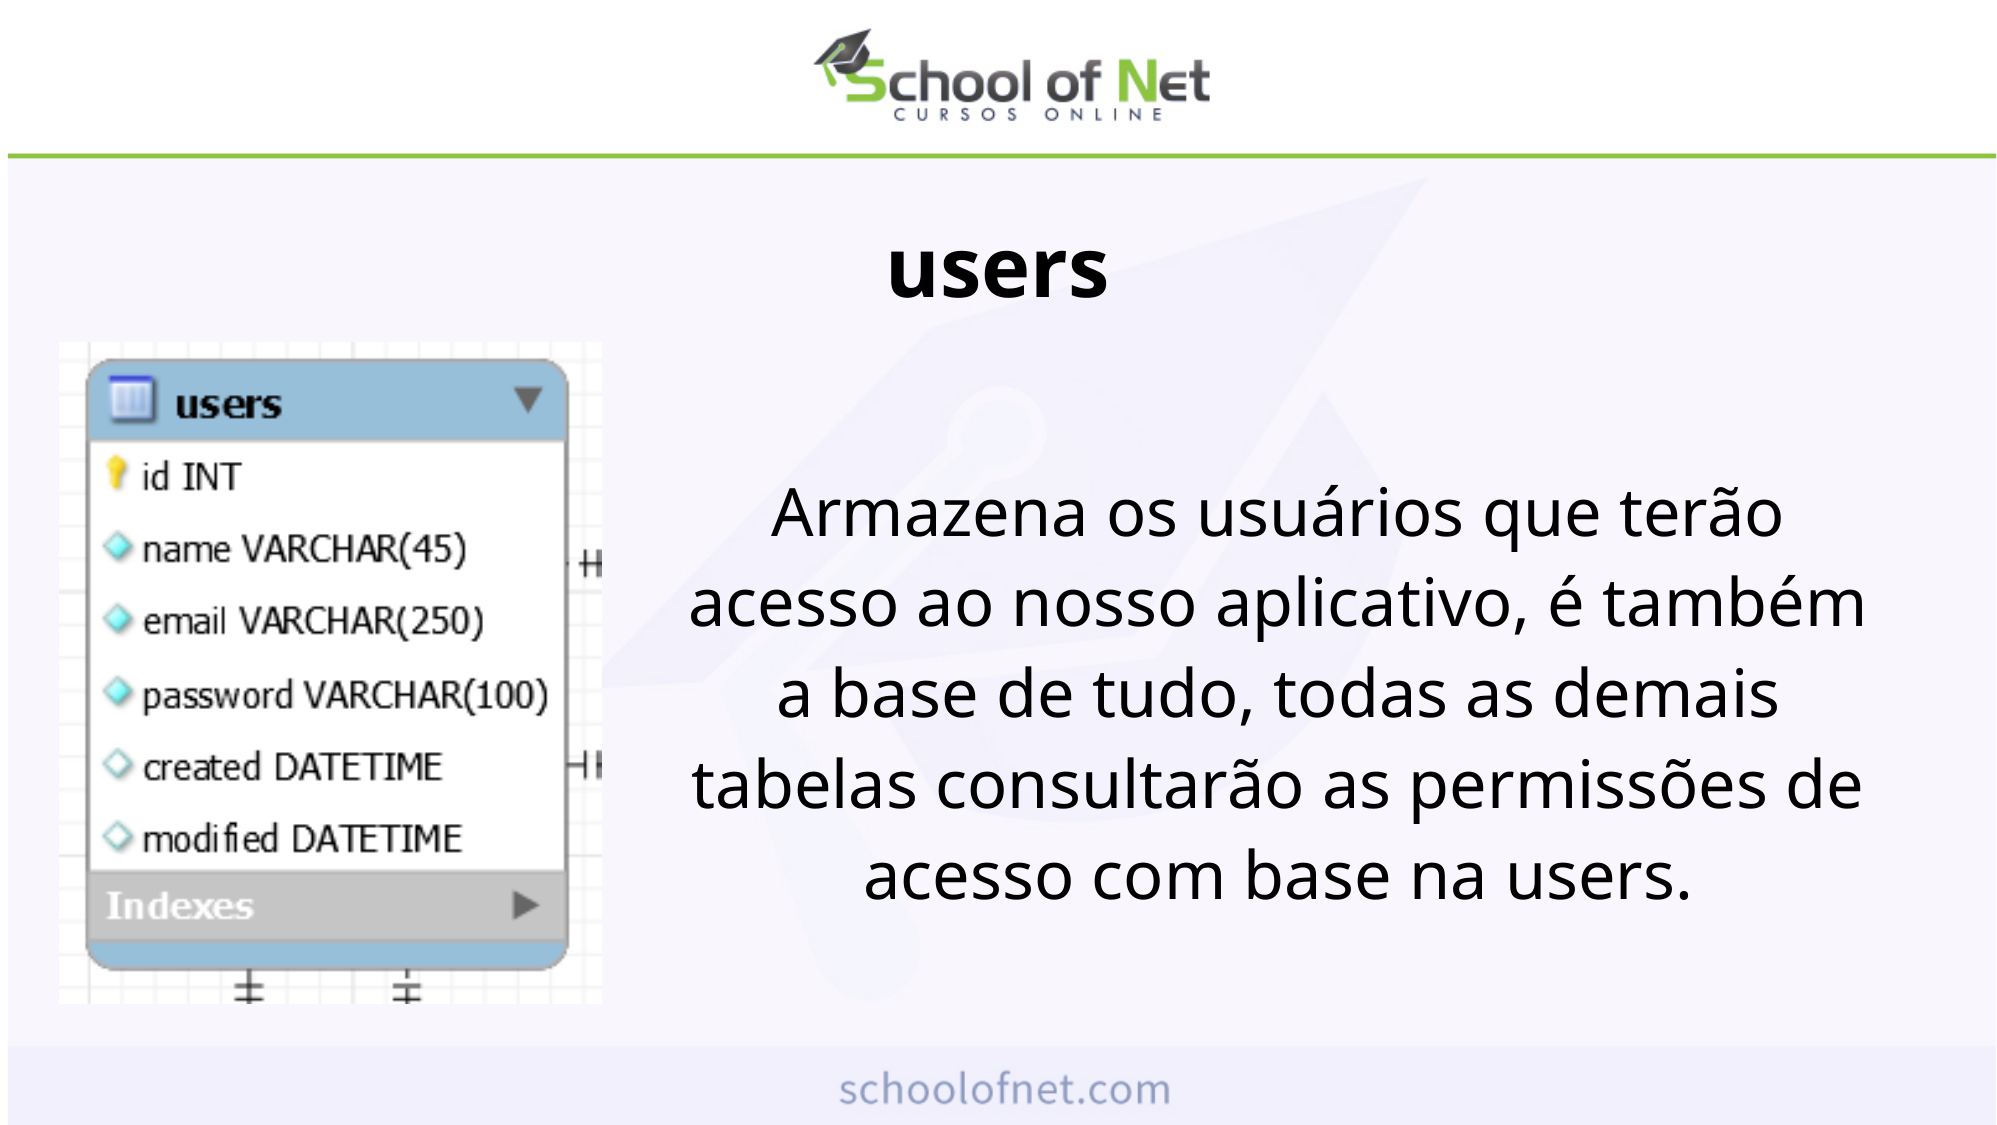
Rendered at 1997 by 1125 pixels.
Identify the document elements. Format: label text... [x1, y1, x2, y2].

title users [99, 171, 1897, 360]
picture [7, 5, 1997, 1125]
subtitle Armazena os usuários que terão acesso ao nosso aplicativo, é também a base de tudo, todas as demais tabelas consultarão as permissões de acesso com base na users. [661, 377, 1897, 1006]
